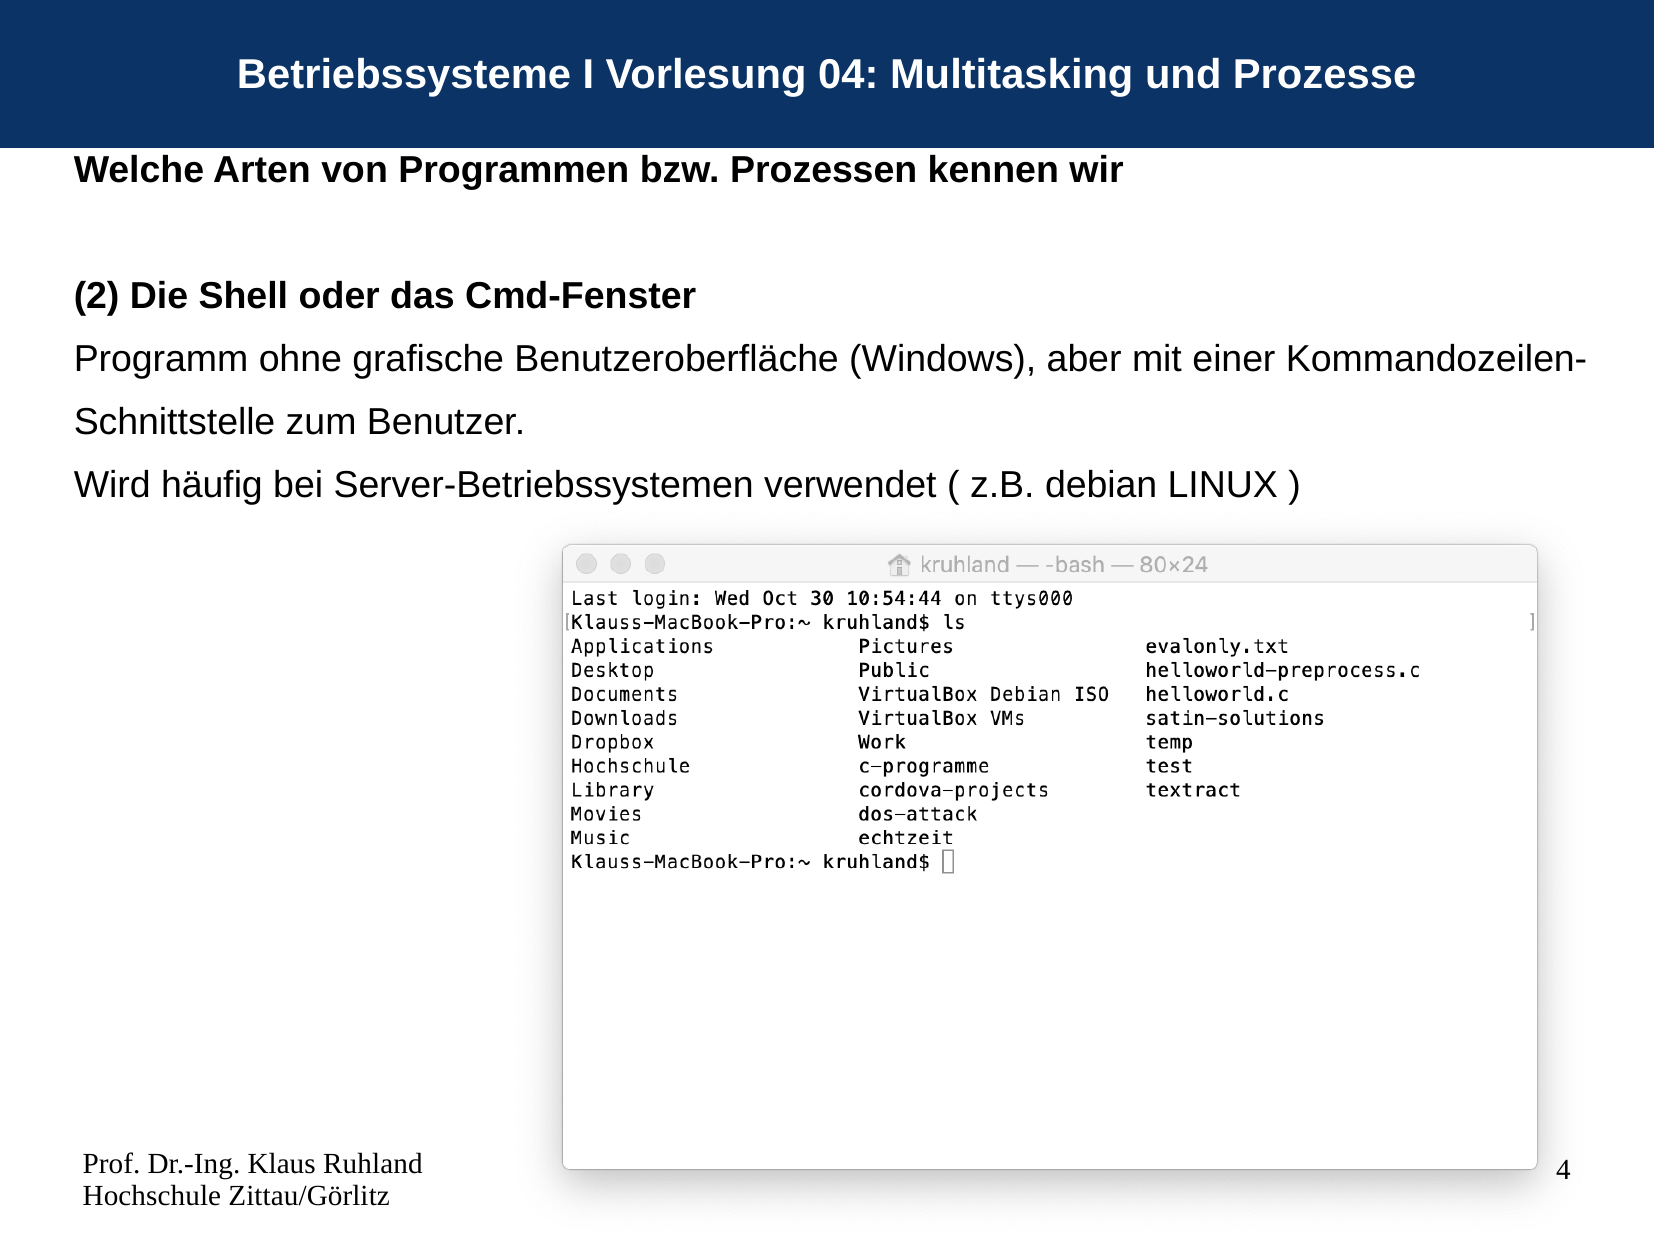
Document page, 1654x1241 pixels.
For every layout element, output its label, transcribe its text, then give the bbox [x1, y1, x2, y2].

text_box Welche Arten von Programmen bzw. Prozessen kennen wir (2) Die Shell oder das Cmd-Fenster Programm ohne grafische Benutzeroberfläche (Windows), aber mit einer Kommandozeilen-Schnittstelle zum Benutzer. Wird häufig bei Server-Betriebssystemen verwendet ( z.B. debian LINUX ) [59, 120, 1625, 1093]
picture [504, 500, 1595, 1241]
